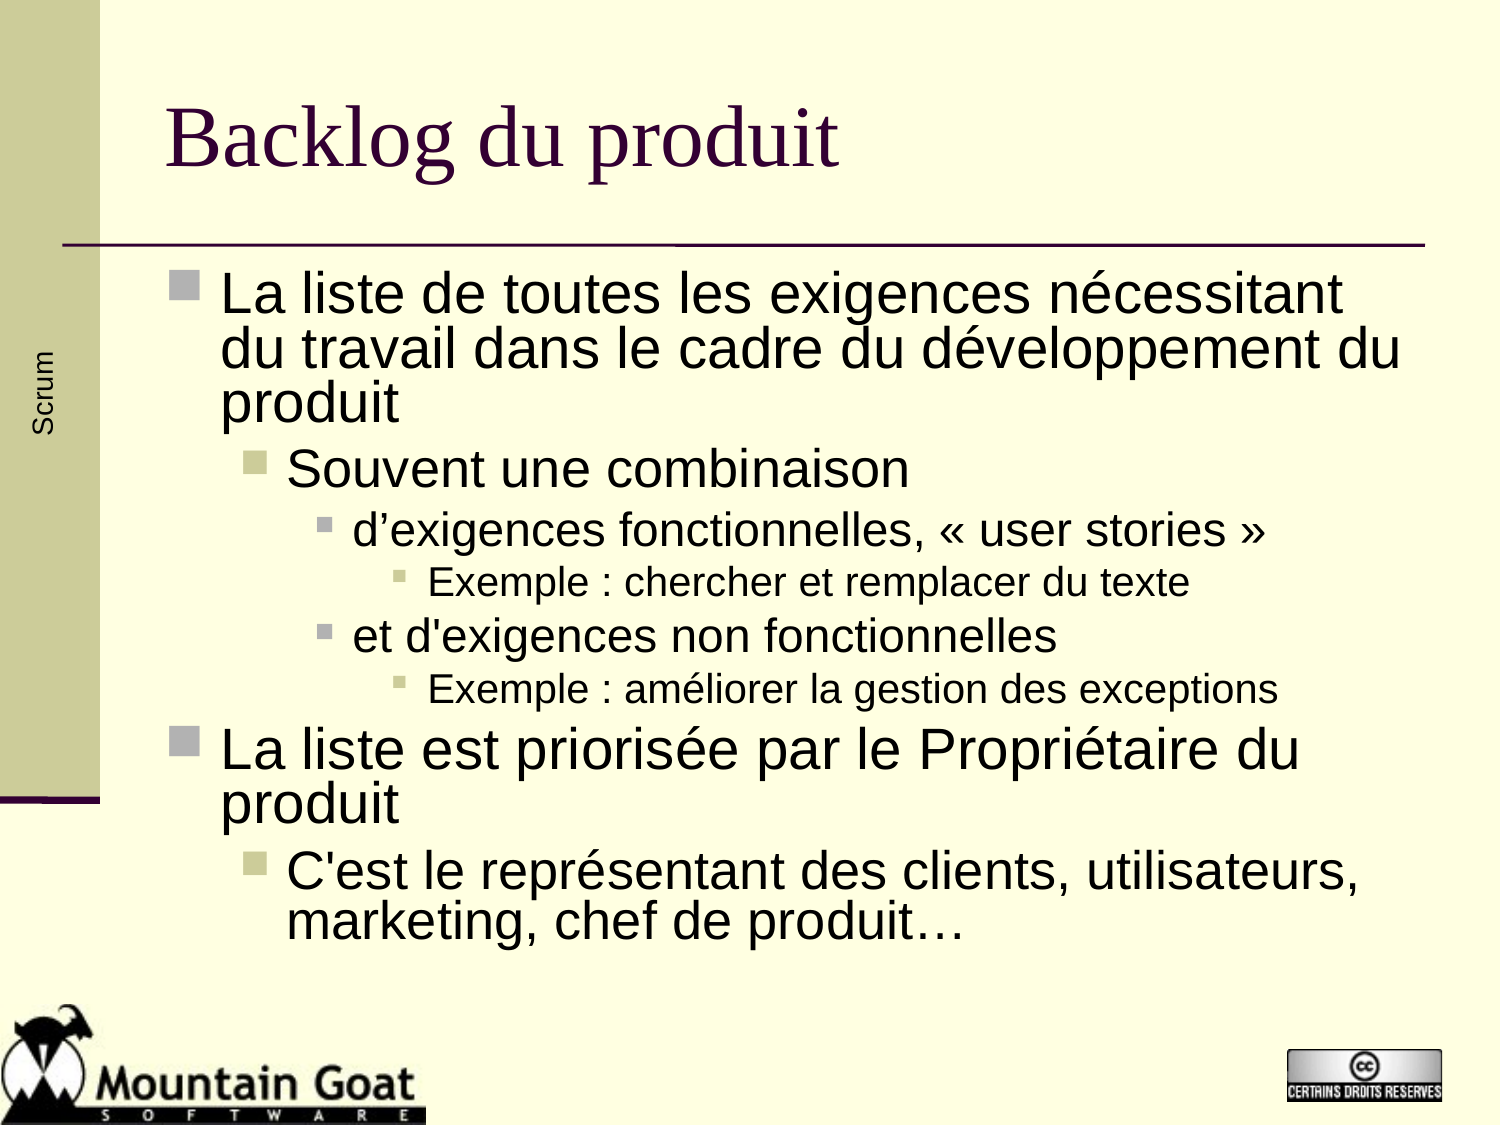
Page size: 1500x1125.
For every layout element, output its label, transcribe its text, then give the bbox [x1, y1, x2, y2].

title Backlog du produit [150, 45, 1426, 234]
text_box Scrum [0, 0, 88, 788]
picture [0, 1004, 426, 1125]
list La liste de toutes les exigences nécessitant du travail dans le cadre du développement du produit Souvent une combinaison d’exigences fonctionnelles, « user stories » Exemple : chercher et remplacer du texte et d'exigences non fonctionnelles Exemple : améliorer la gestion des exceptions La liste est priorisée par le Propriétaire du produit C'est le représentant des clients, utilisateurs, marketing, chef de produit… [150, 262, 1426, 969]
picture [1287, 1049, 1443, 1102]
